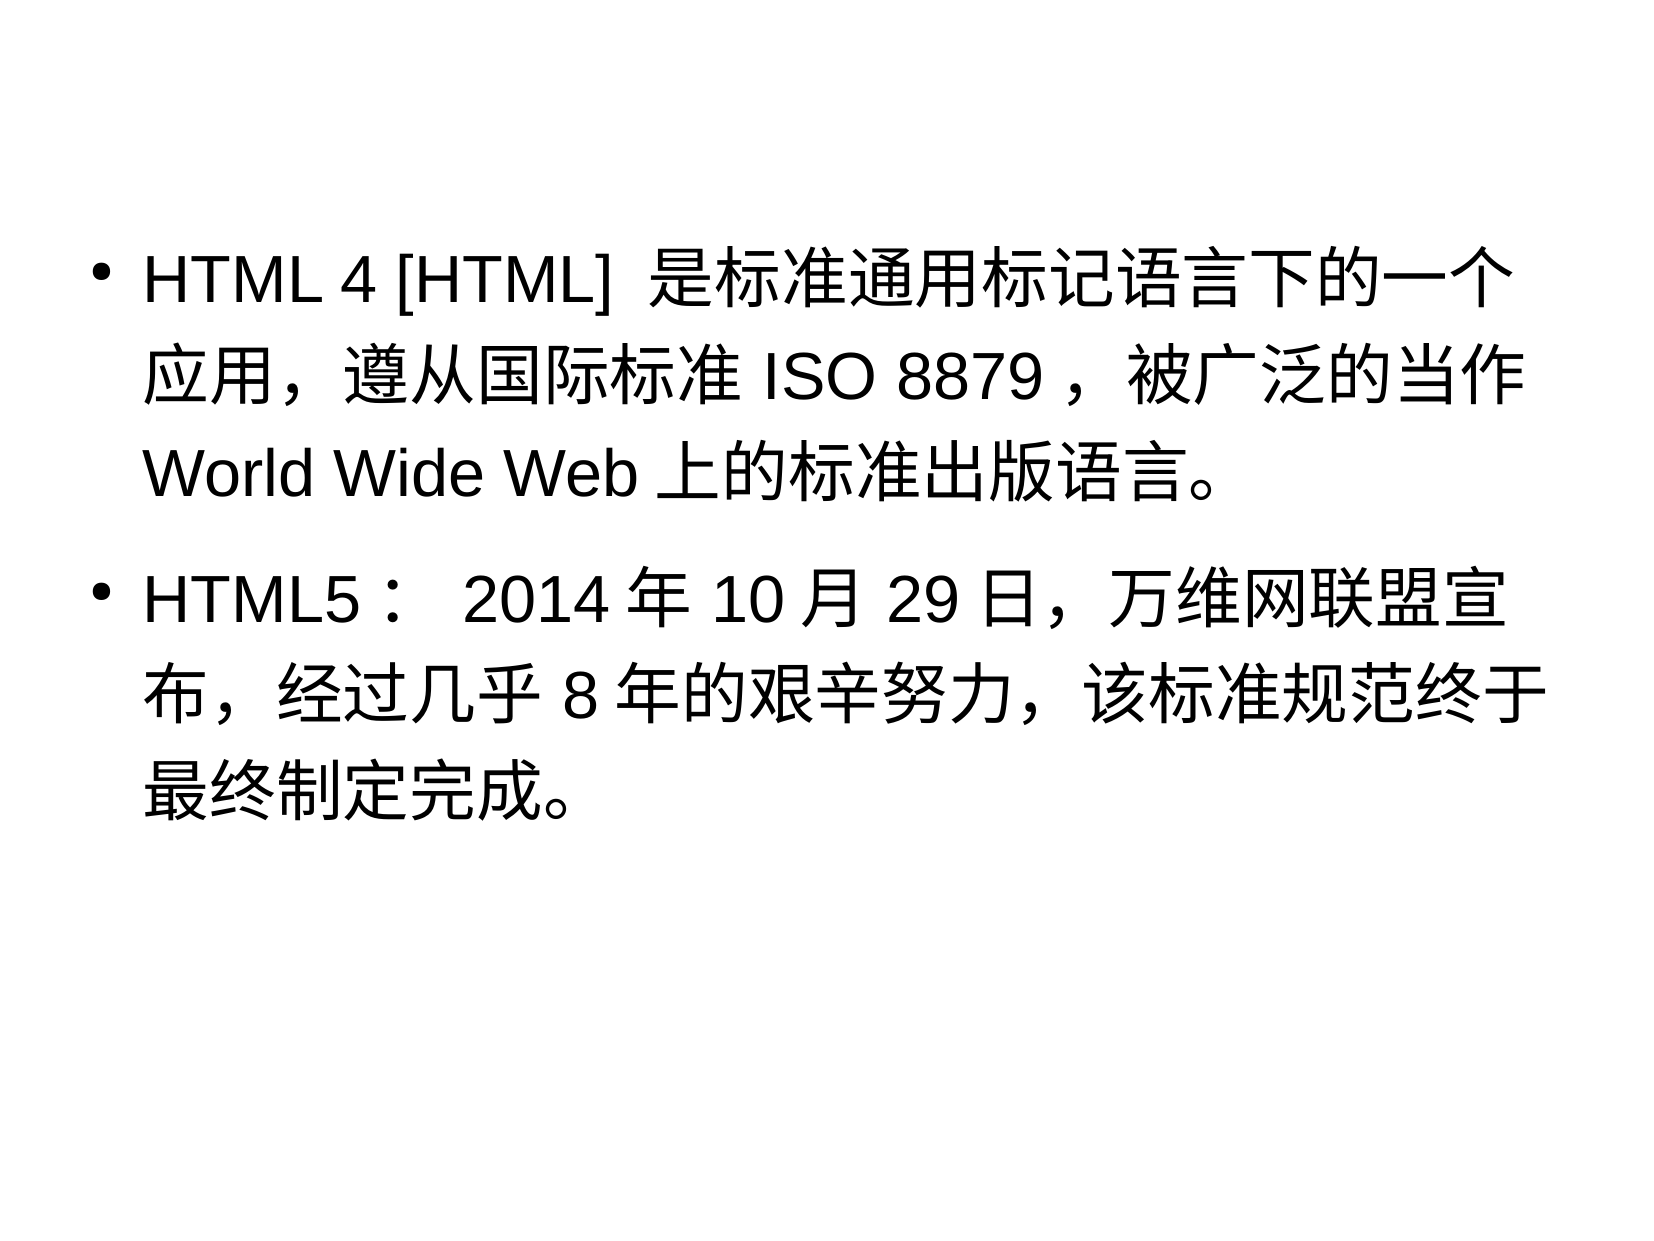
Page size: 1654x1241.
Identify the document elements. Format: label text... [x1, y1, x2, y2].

list HTML 4 [HTML] 是标准通用标记语言下的一个应用，遵从国际标准ISO 8879，被广泛的当作 World Wide Web上的标准出版语言。 HTML5：2014年10月29日，万维网联盟宣布，经过几乎8年的艰辛努力，该标准规范终于最终制定完成。 [71, 120, 1561, 841]
